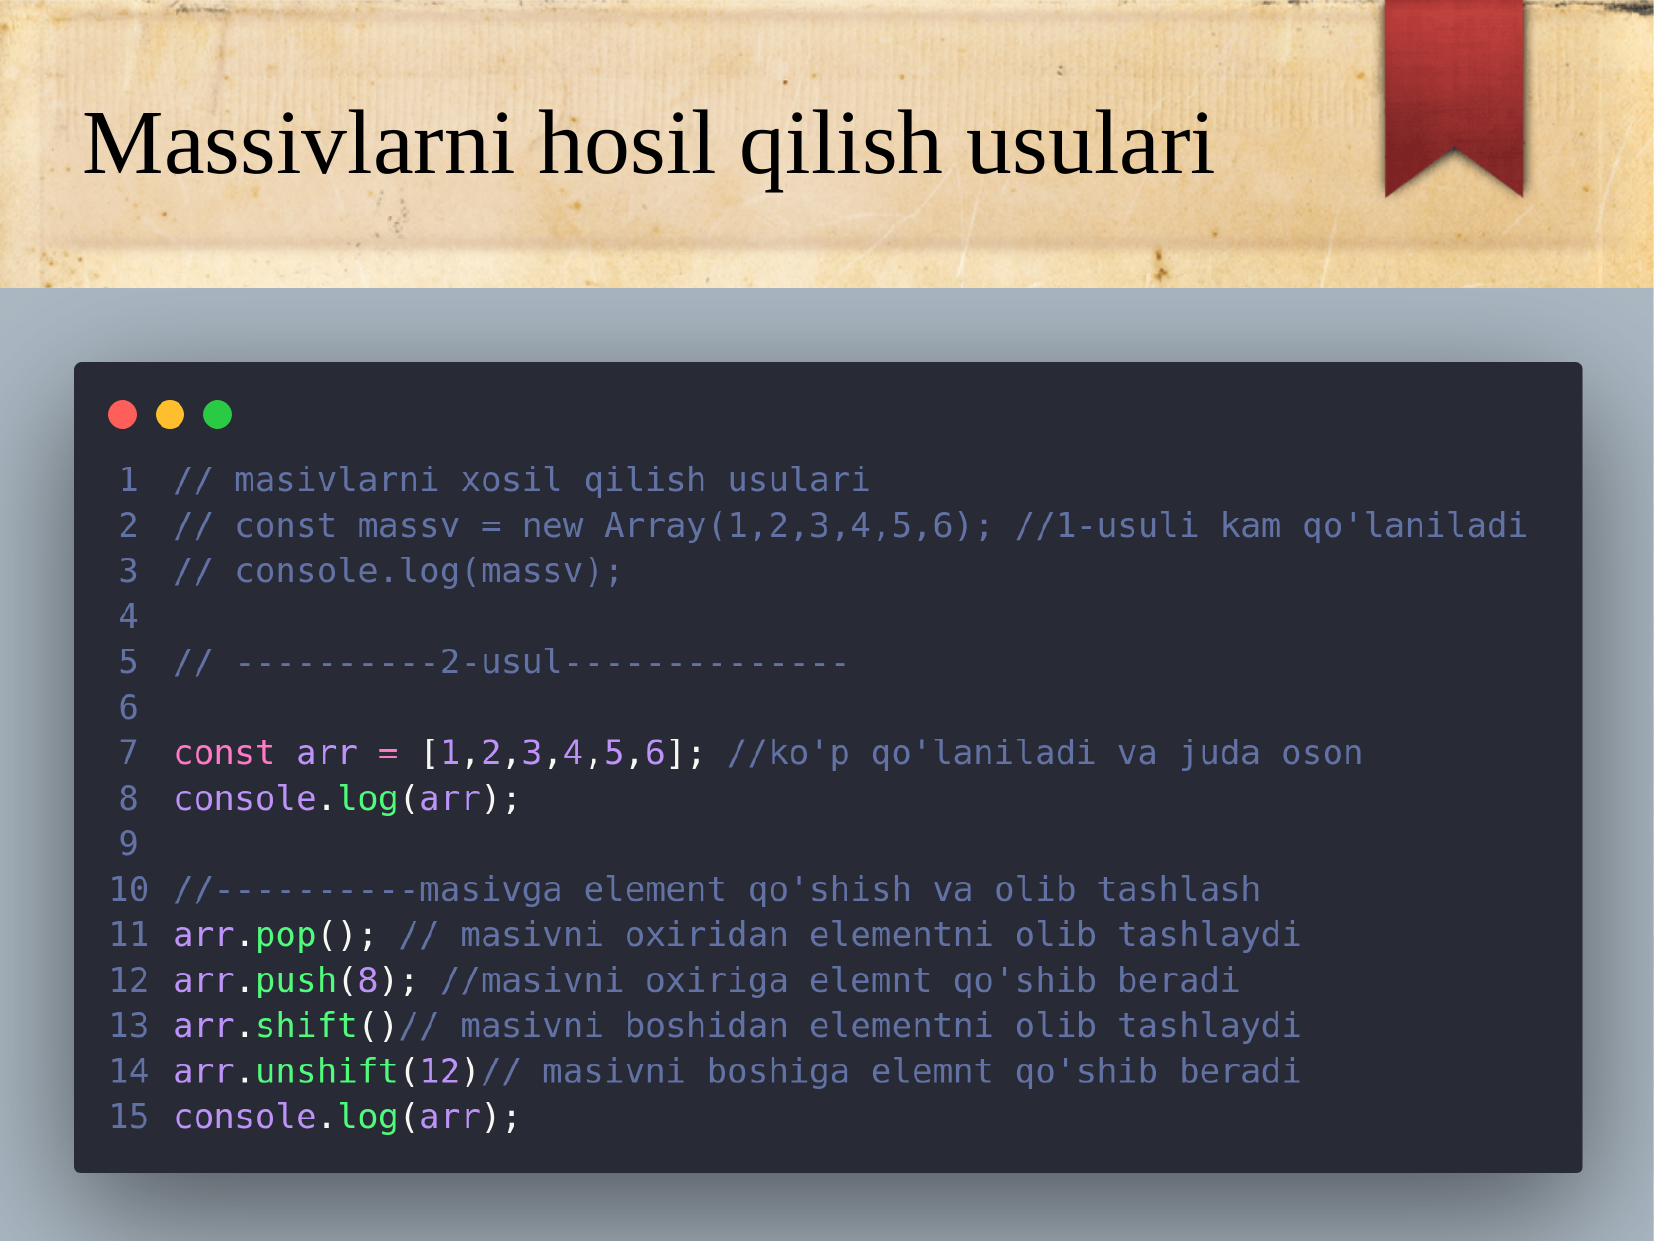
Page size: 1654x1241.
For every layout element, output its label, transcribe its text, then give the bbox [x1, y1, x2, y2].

title Massivlarni hosil qilish usulari [82, 49, 1347, 237]
picture [0, 0, 1654, 1241]
